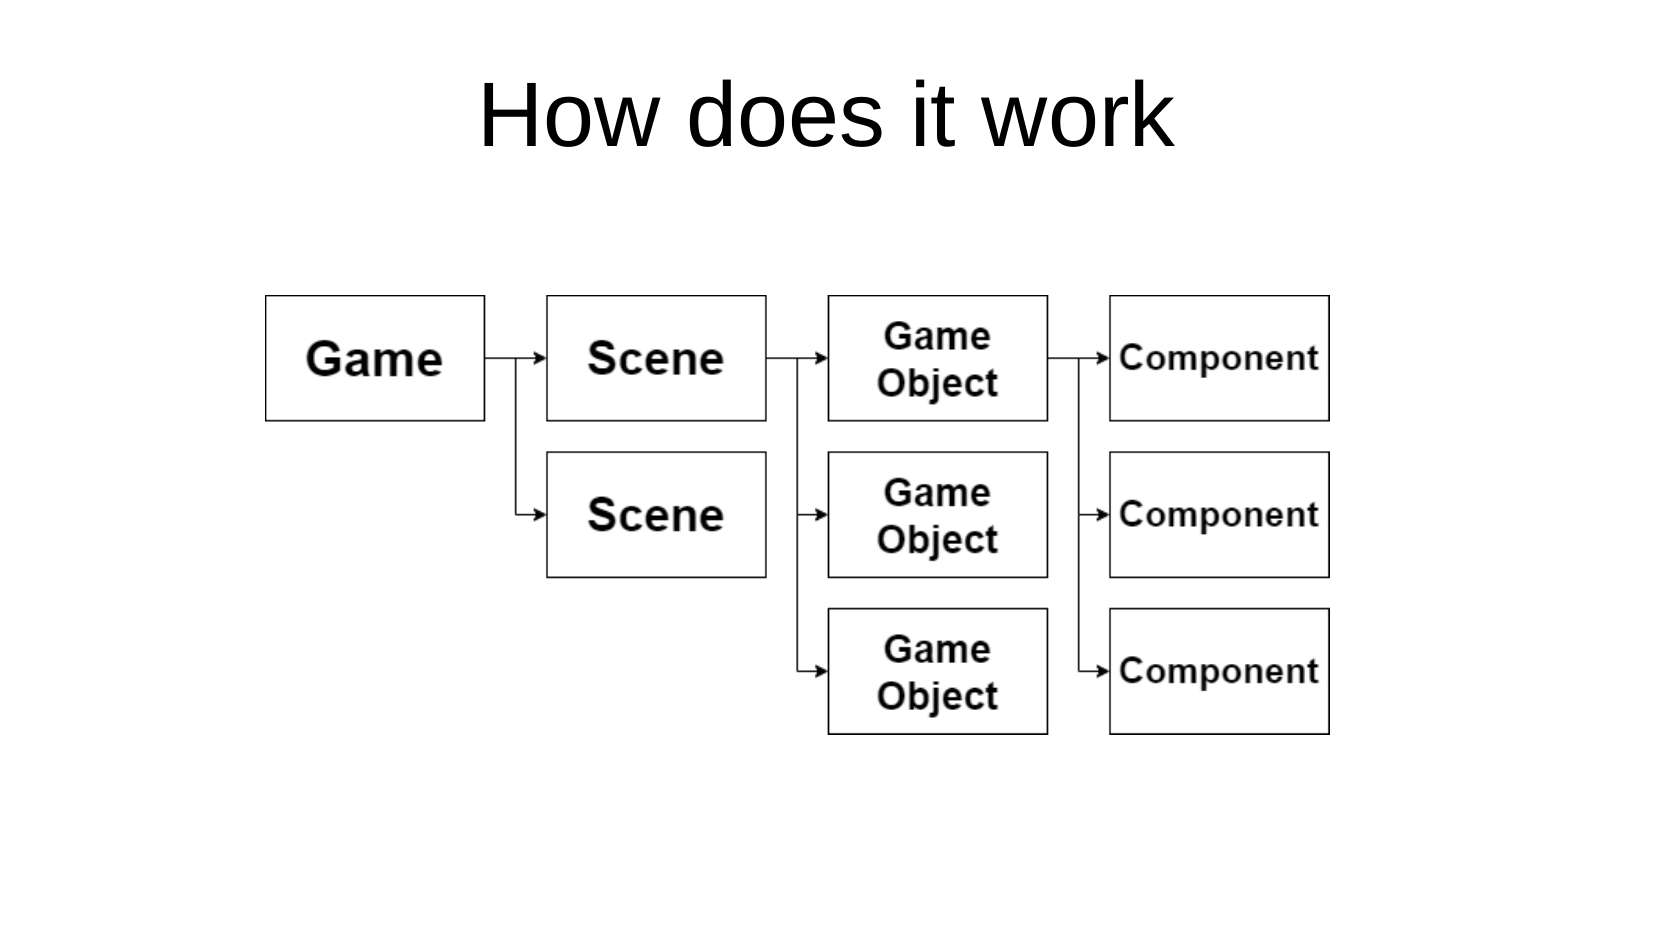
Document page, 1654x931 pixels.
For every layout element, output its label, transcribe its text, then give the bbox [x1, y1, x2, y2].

title How does it work [82, 37, 1571, 193]
picture [265, 295, 1330, 735]
